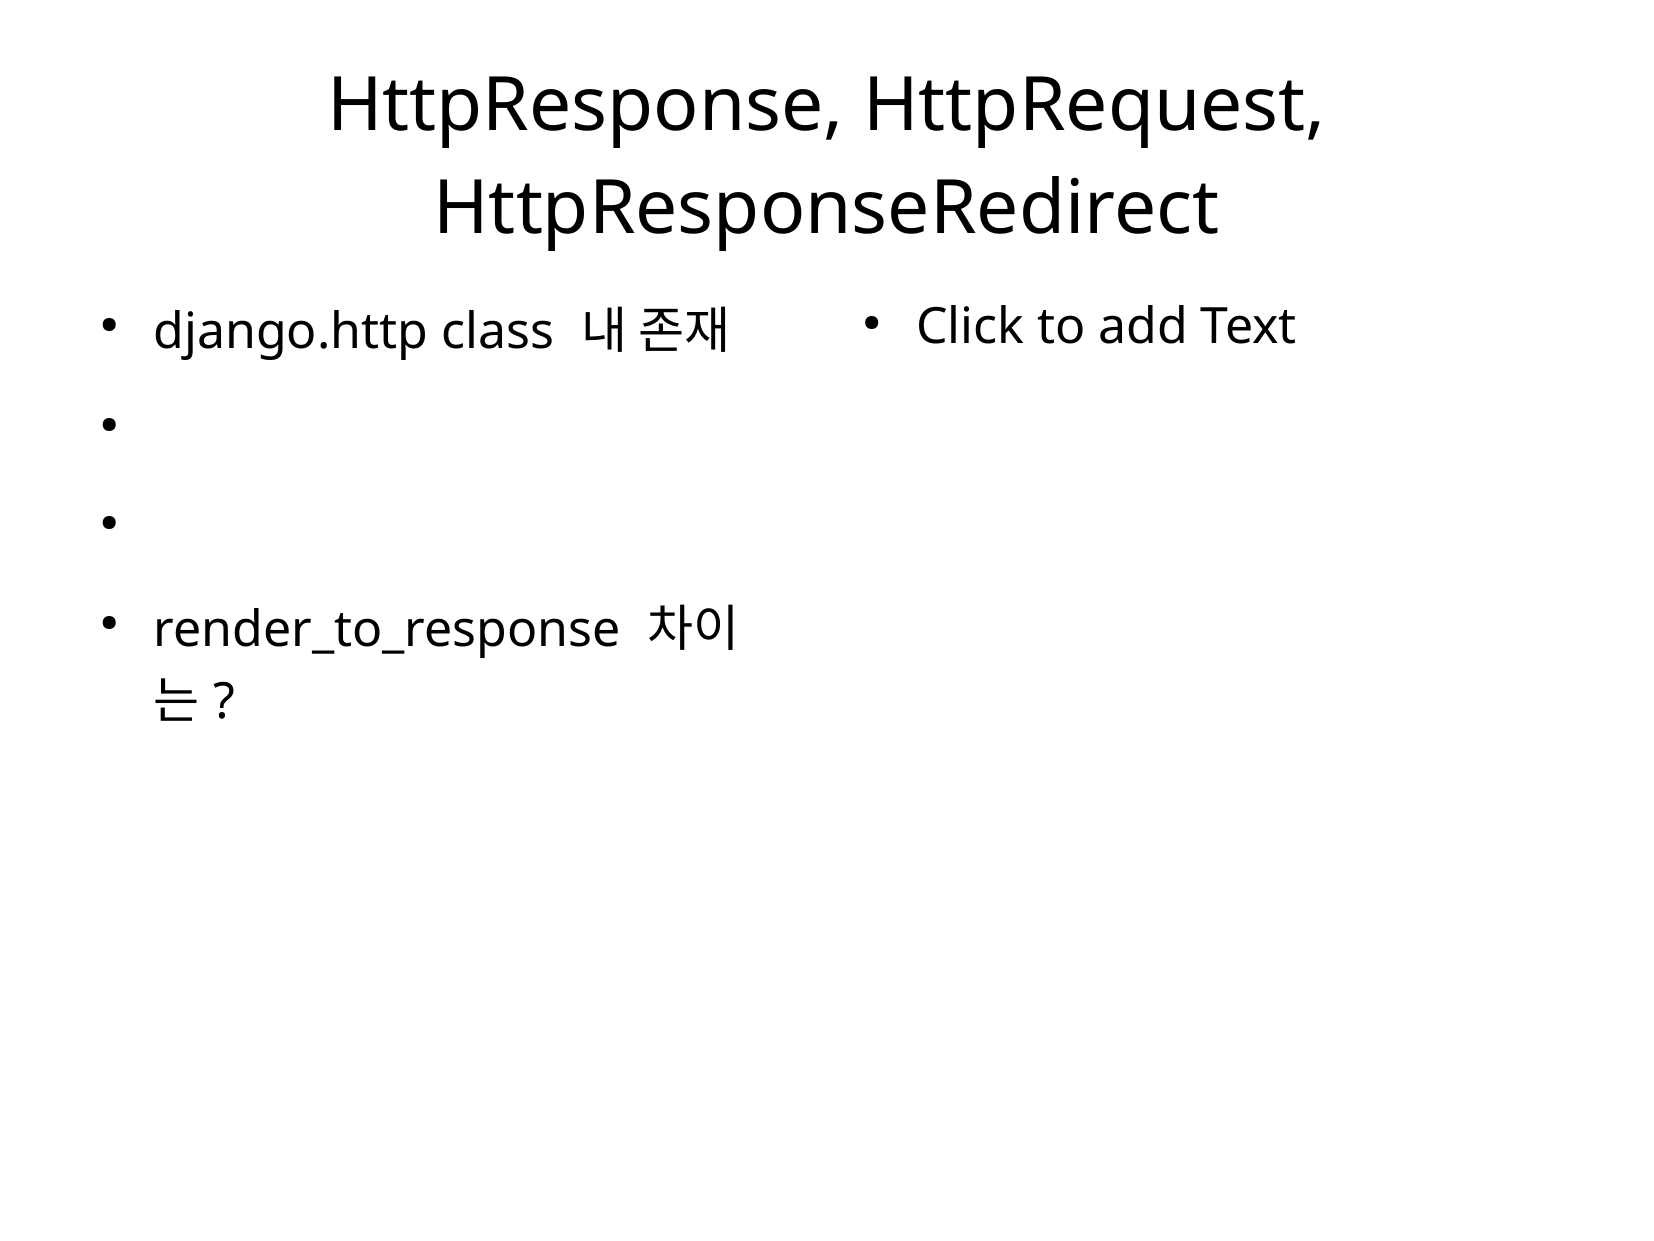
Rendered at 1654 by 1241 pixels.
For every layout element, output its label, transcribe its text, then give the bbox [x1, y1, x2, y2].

list django.http class 내 존재 render_to_response 차이는? [82, 290, 809, 1010]
title HttpResponse, HttpRequest, HttpResponseRedirect [82, 49, 1571, 257]
list Click to add Text [845, 290, 1572, 1010]
